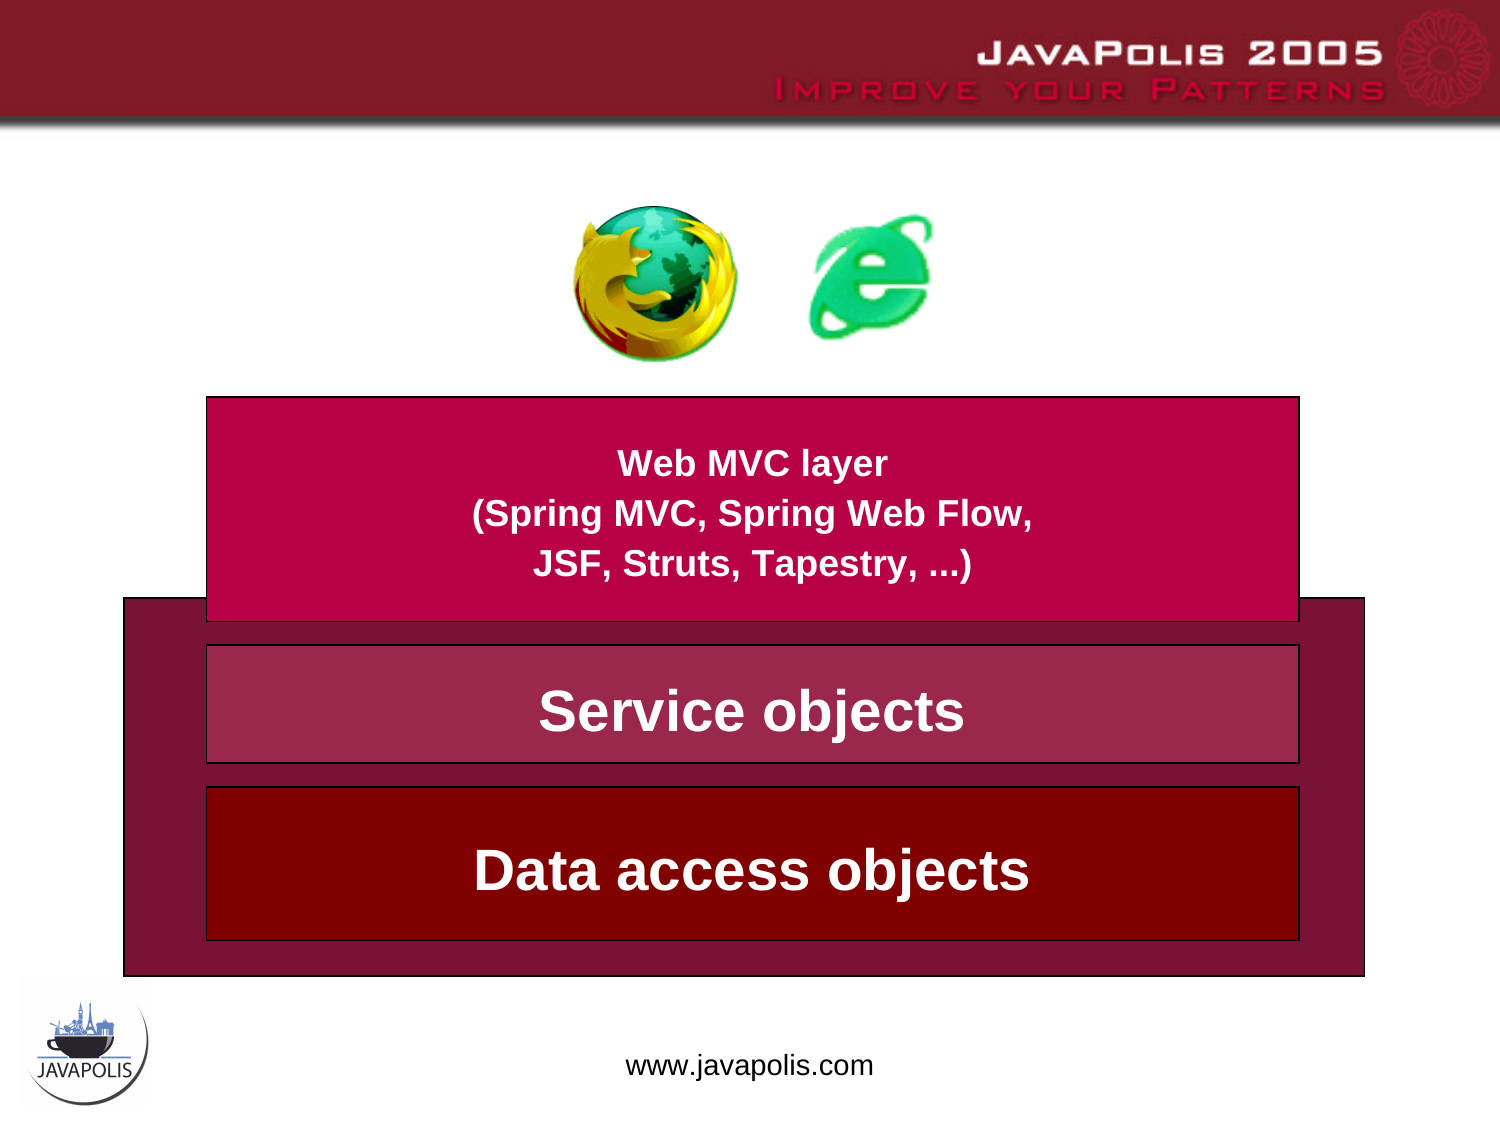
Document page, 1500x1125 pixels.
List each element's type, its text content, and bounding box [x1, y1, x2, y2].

text_box [123, 597, 1365, 976]
picture [767, 177, 974, 363]
text_box Data access objects [206, 786, 1300, 941]
picture [20, 976, 149, 1106]
text_box Web MVC layer (Spring MVC, Spring Web Flow, JSF, Struts, Tapestry, ...) [206, 397, 1300, 622]
picture [0, 0, 1500, 140]
picture [572, 206, 739, 363]
text_box Service objects [206, 645, 1300, 764]
